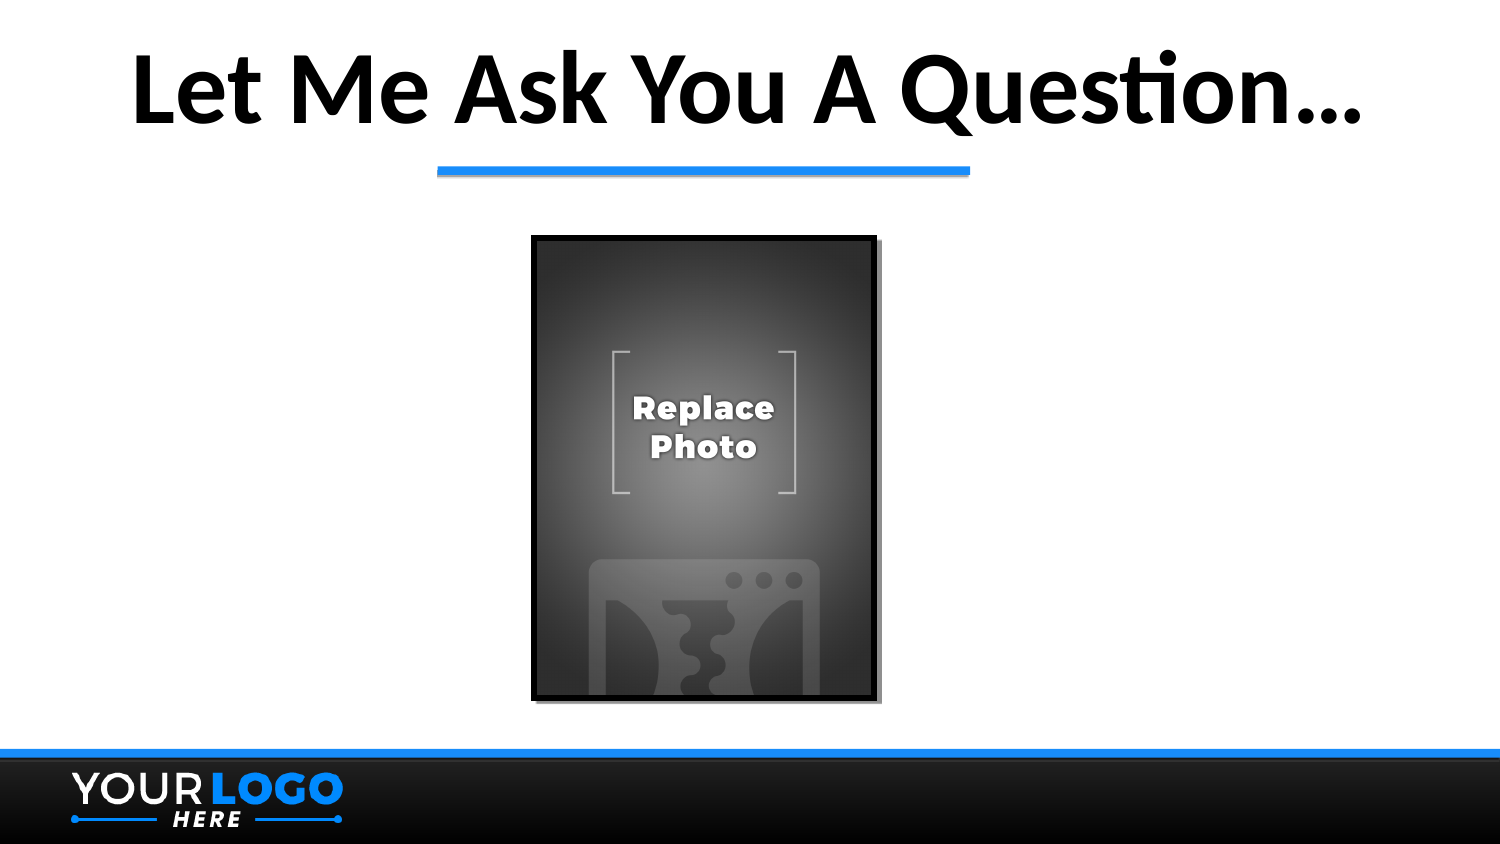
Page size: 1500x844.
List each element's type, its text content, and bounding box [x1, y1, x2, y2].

picture [537, 241, 871, 696]
text_box Let Me Ask You A Question… [0, 12, 1500, 153]
picture [66, 766, 346, 831]
text_box [437, 166, 971, 175]
